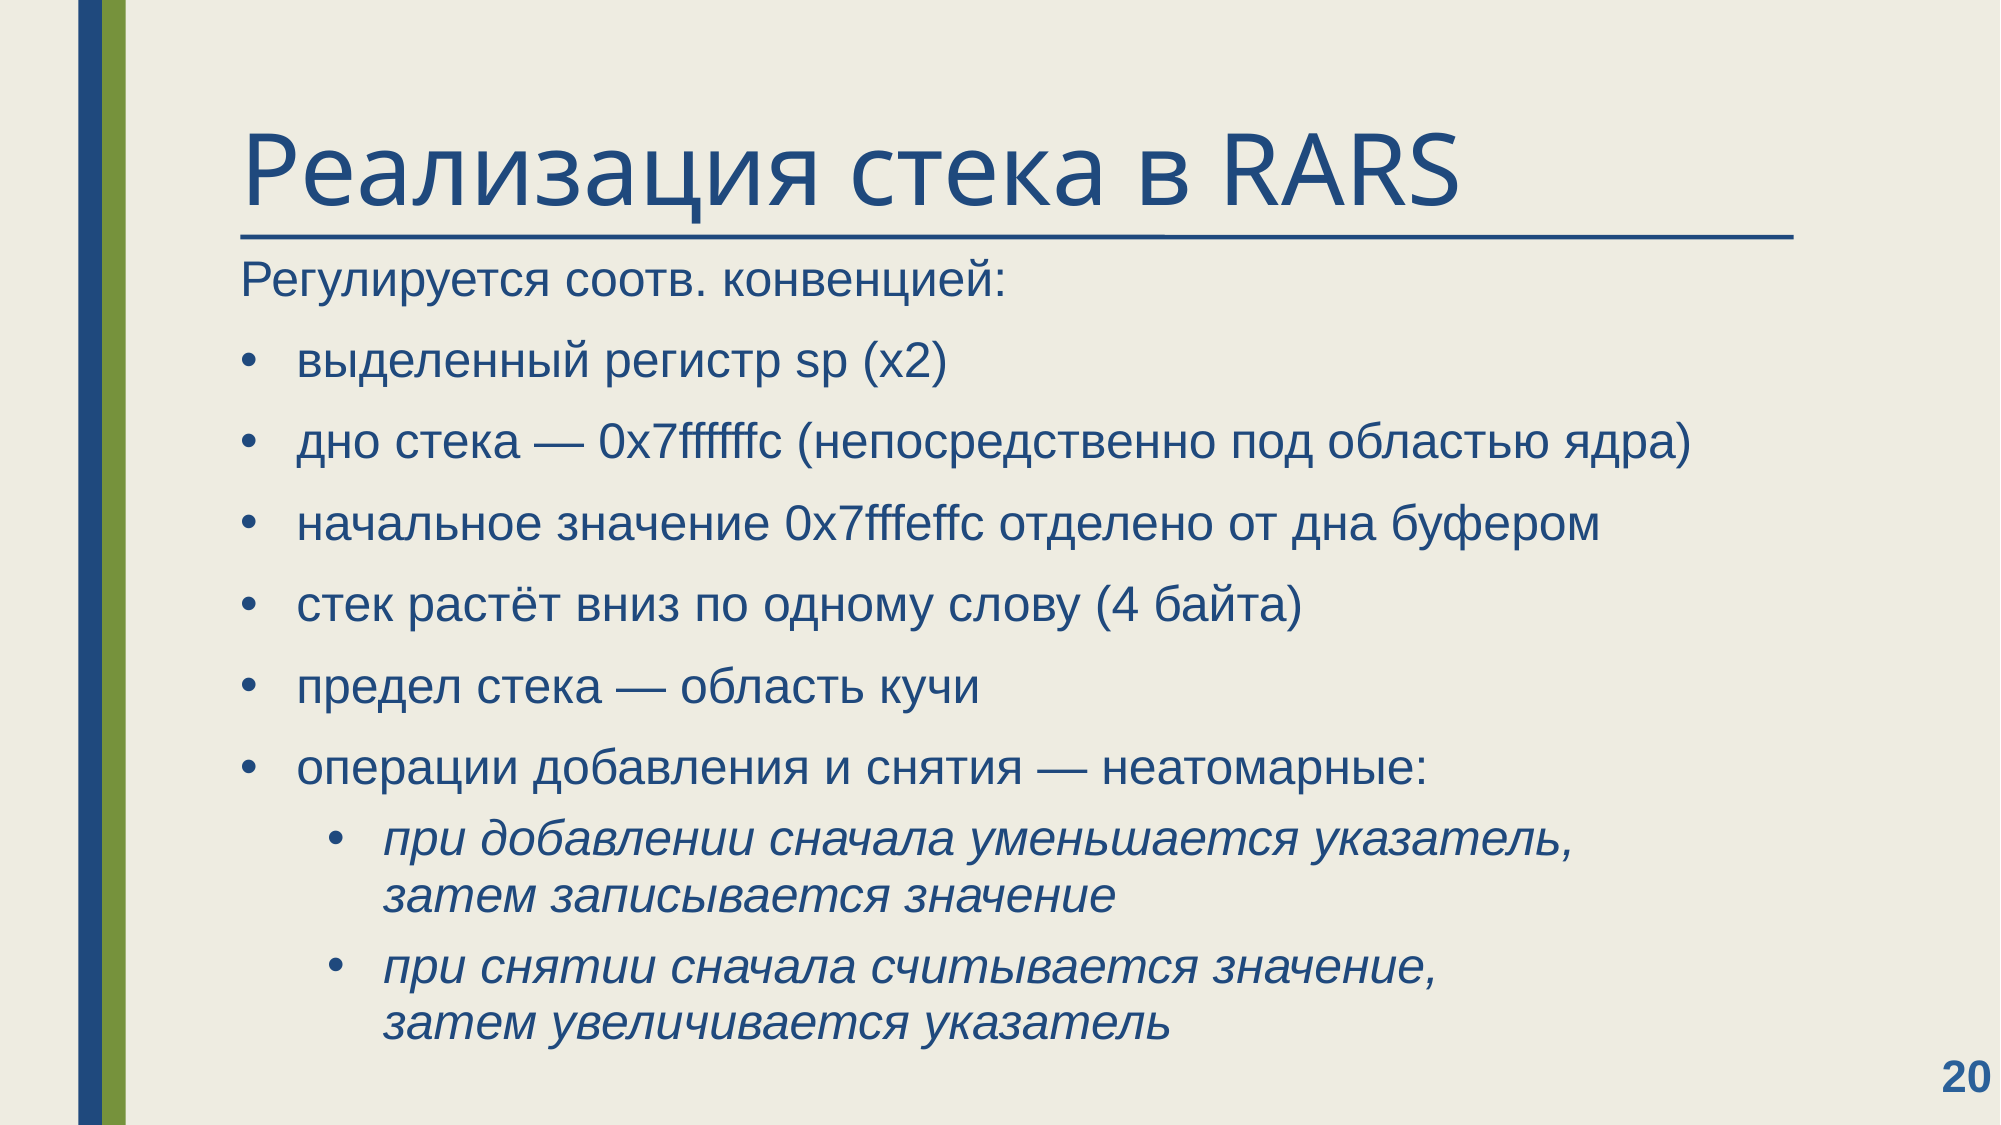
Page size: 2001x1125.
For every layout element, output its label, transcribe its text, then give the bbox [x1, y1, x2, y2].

title Реализация стека в RARS [225, 112, 1800, 231]
text_box <номер> [1766, 1043, 1998, 1125]
list Регулируется соотв. конвенцией: выделенный регистр sp (x2) дно стека — 0x7ffffffc (непосредственно под областью ядра) начальное значение 0x7fffeffc отделено от дна буфером стек растёт вниз по одному слову (4 байта) предел стека — область кучи операции добавления и снятия — неатомарные: при добавлении сначала уменьшается указатель, затем записывается значение при снятии сначала считывается значение, затем увеличивается указатель [225, 243, 1800, 963]
